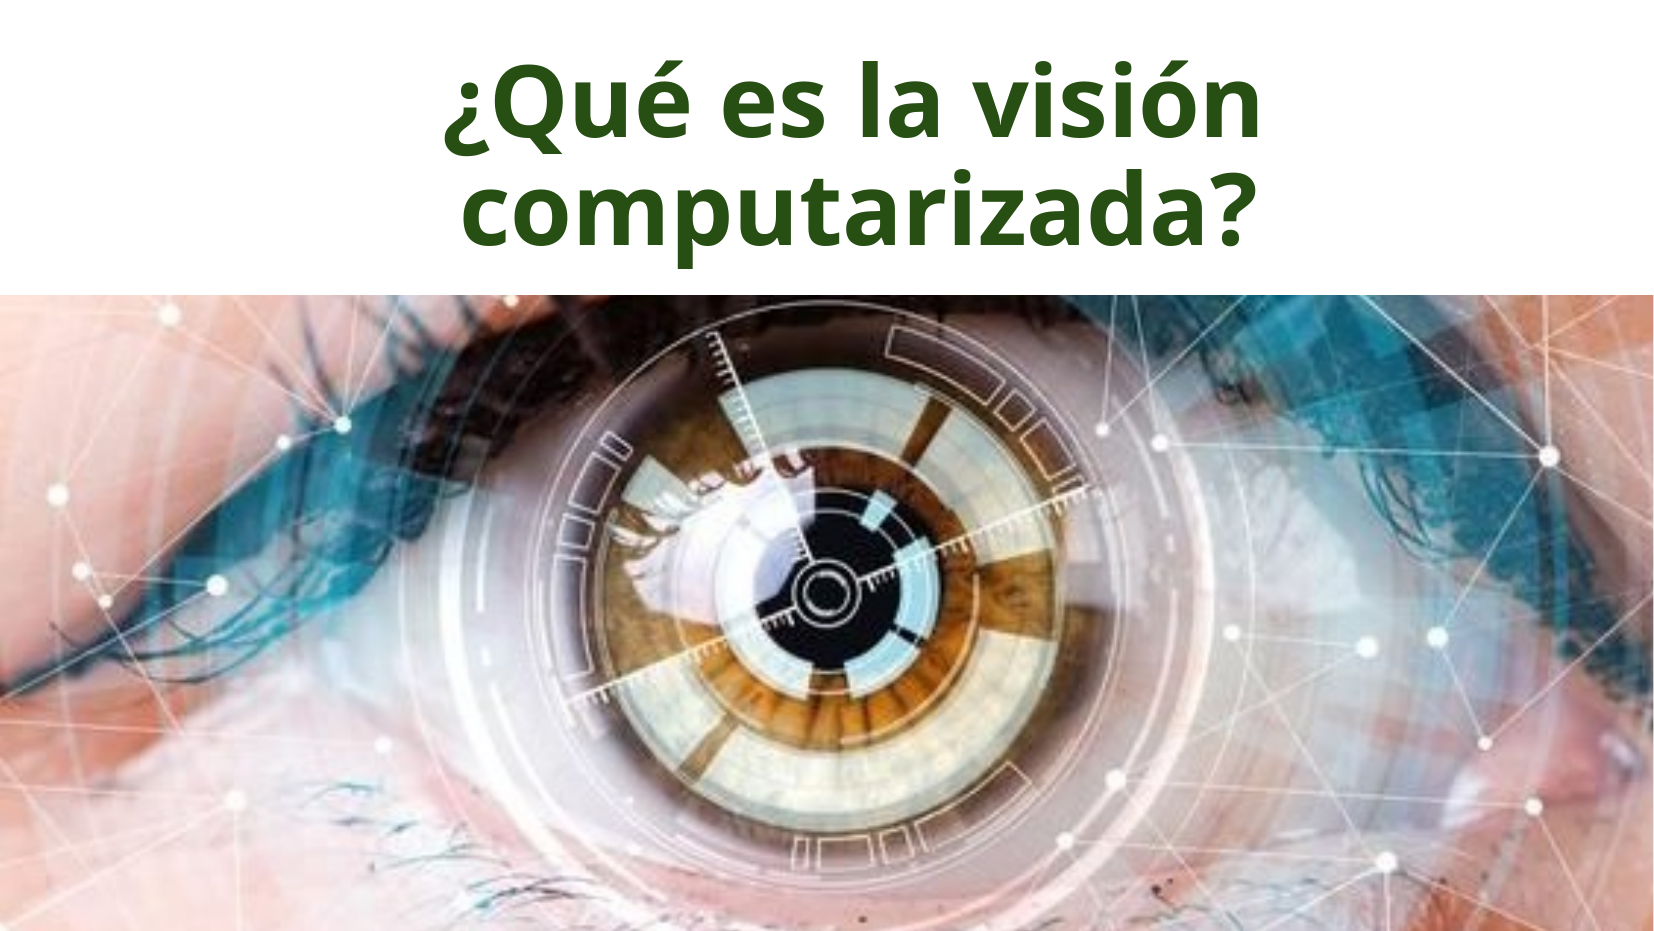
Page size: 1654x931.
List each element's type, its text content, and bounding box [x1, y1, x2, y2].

title ¿Qué es la visión computarizada? [170, 34, 1472, 266]
picture [0, 295, 1654, 931]
